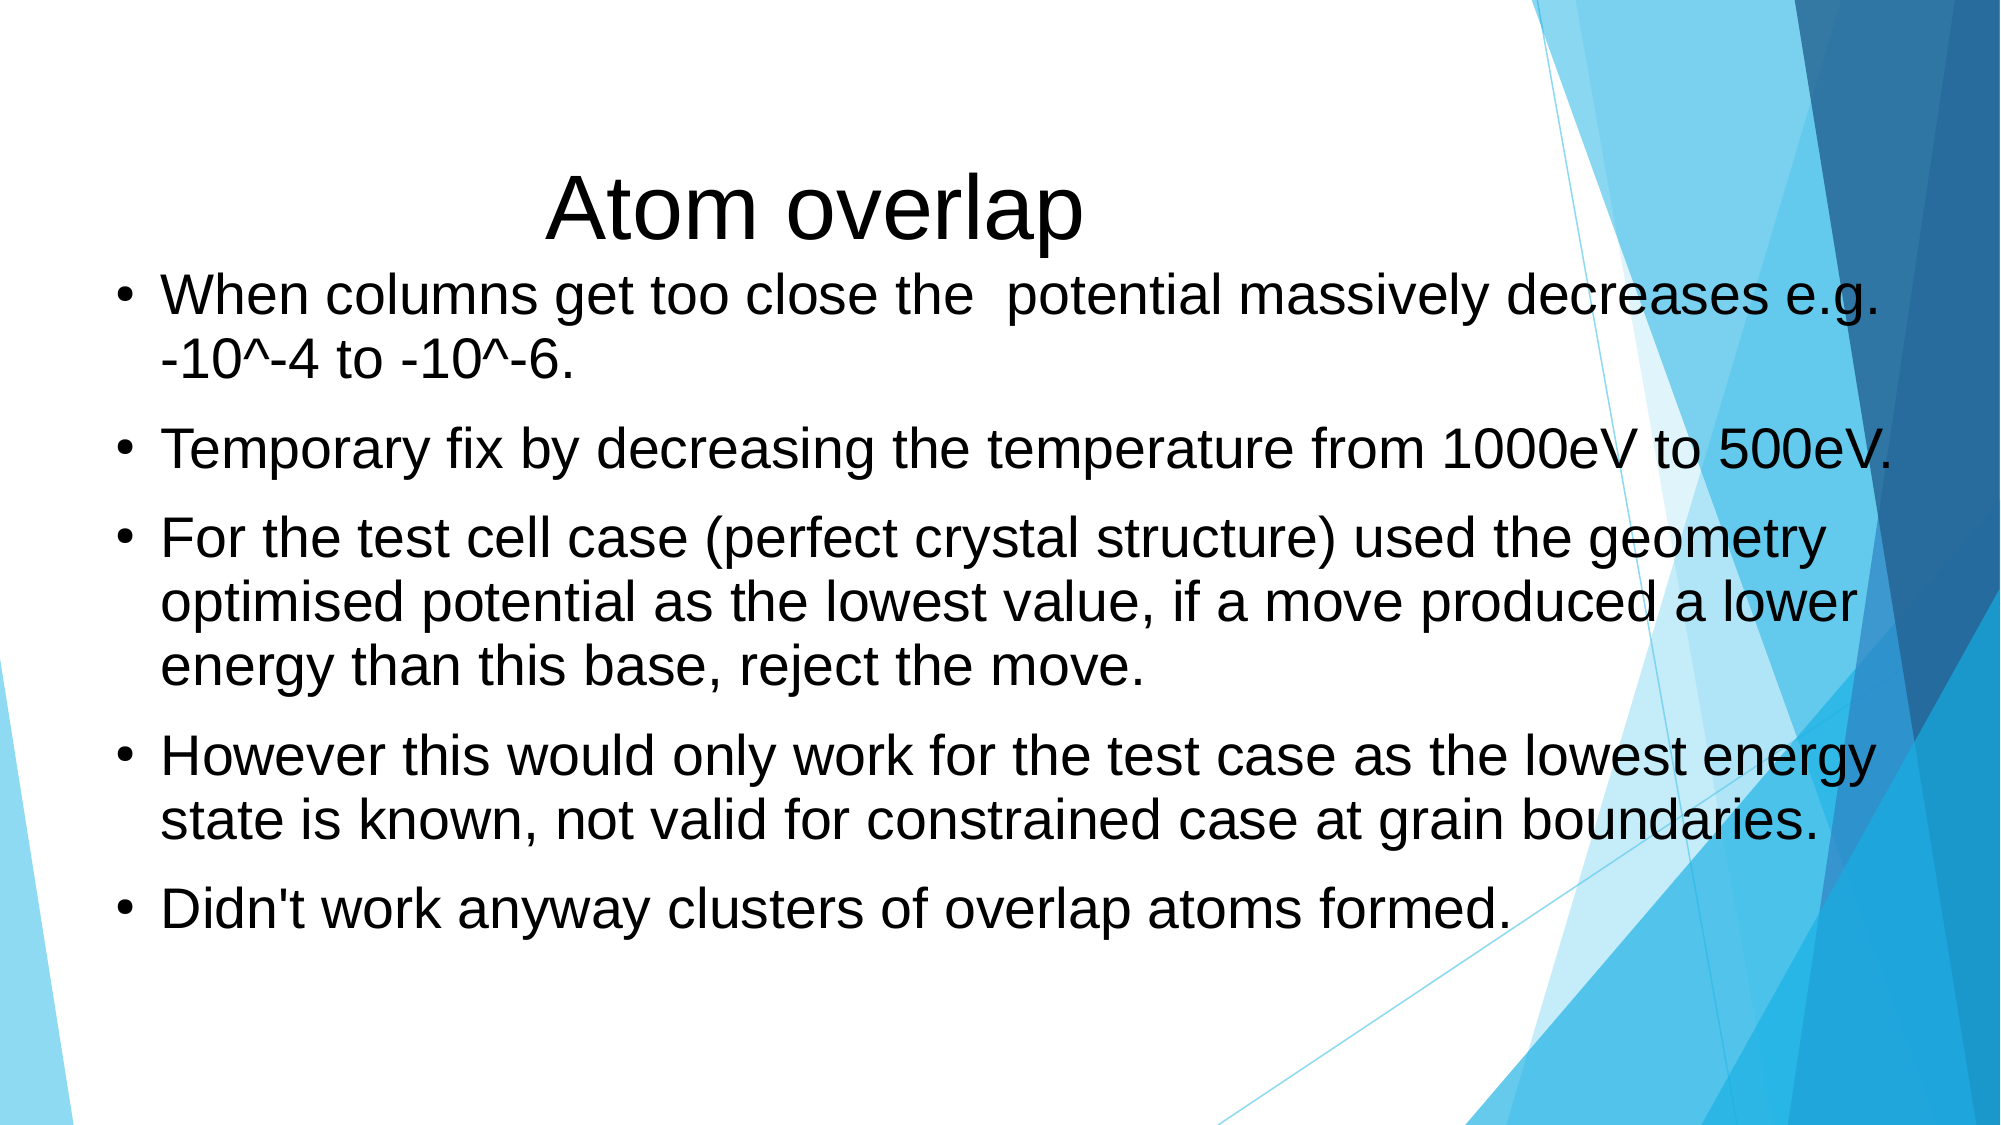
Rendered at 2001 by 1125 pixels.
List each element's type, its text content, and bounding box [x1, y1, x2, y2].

list When columns get too close the potential massively decreases e.g. -10^-4 to -10^-6. Temporary fix by decreasing the temperature from 1000eV to 500eV. For the test cell case (perfect crystal structure) used the geometry optimised potential as the lowest value, if a move produced a lower energy than this base, reject the move. However this would only work for the test case as the lowest energy state is known, not valid for constrained case at grain boundaries. Didn't work anyway clusters of overlap atoms formed. [99, 263, 1900, 1063]
title Atom overlap [111, 99, 1522, 263]
